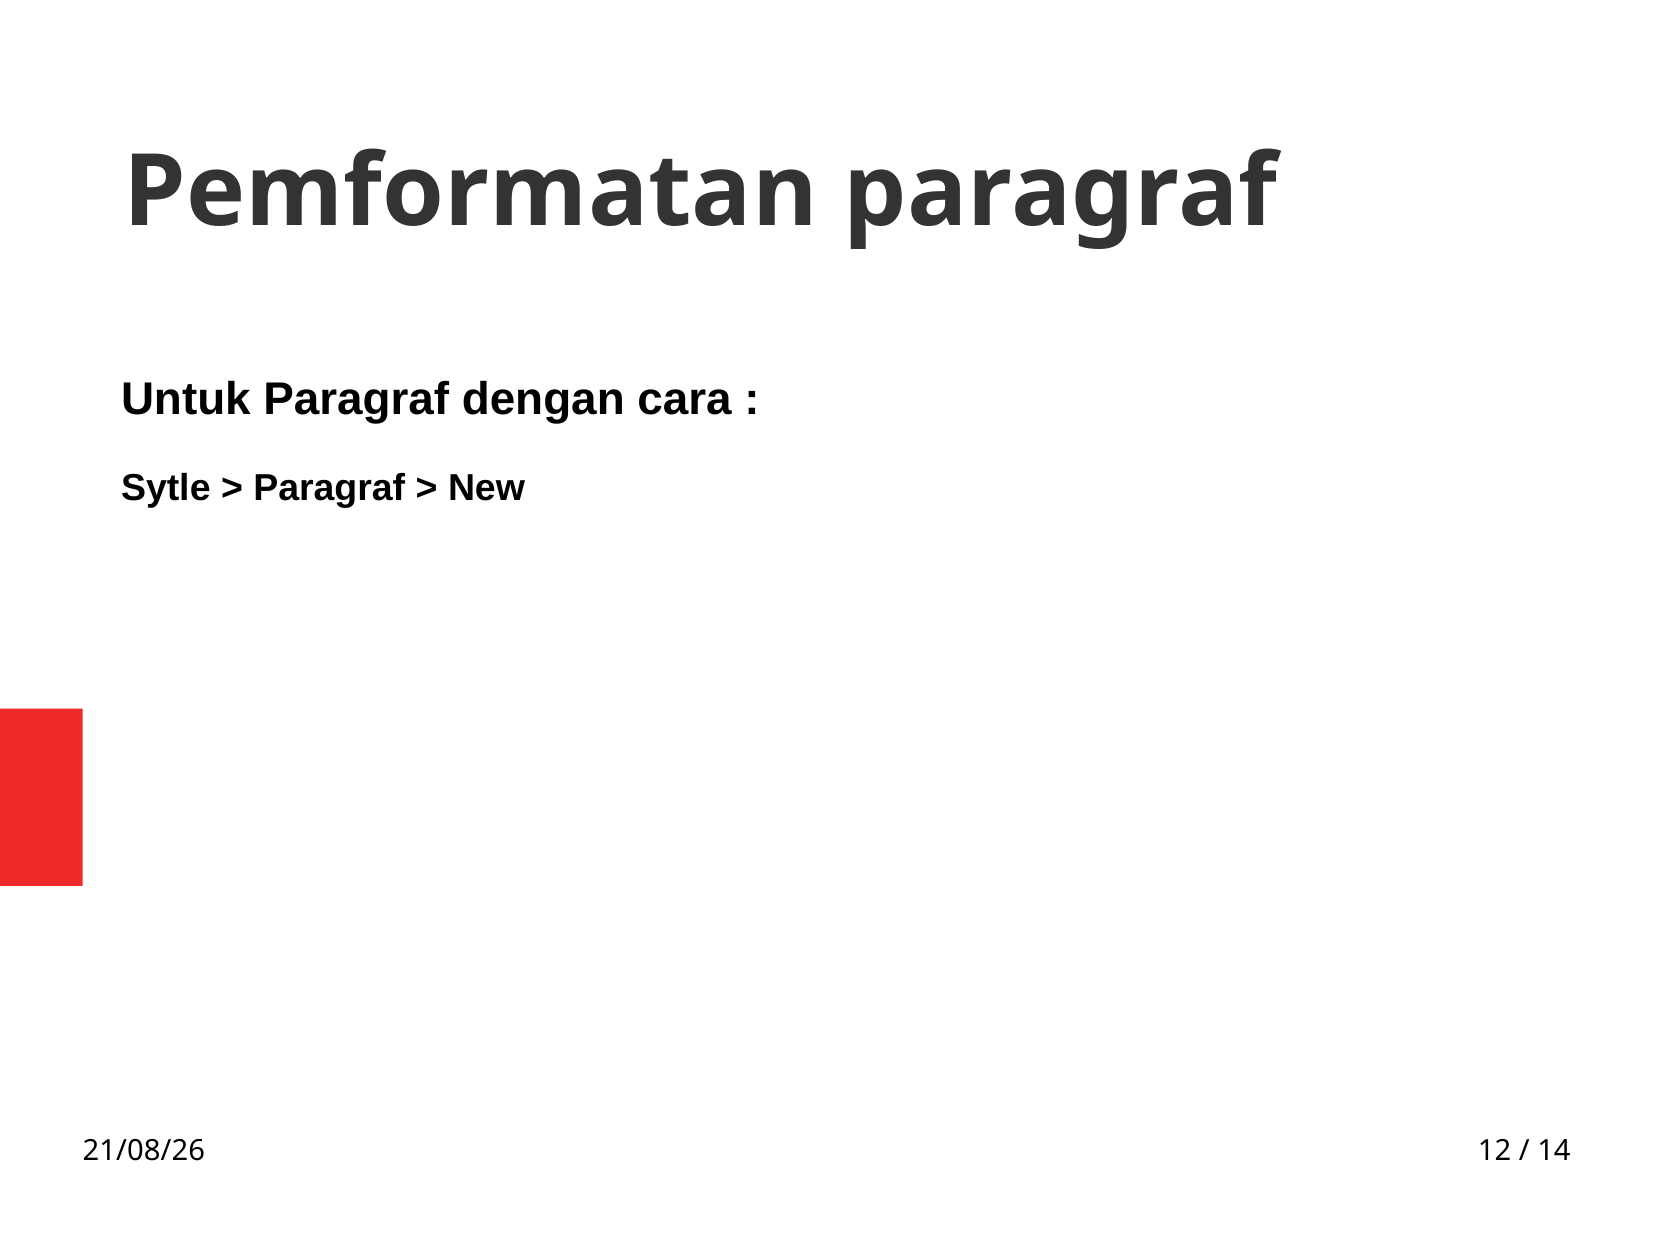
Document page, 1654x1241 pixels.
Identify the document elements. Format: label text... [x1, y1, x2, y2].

text_box Untuk Paragraf dengan cara : Sytle > Paragraf > New [106, 365, 1496, 516]
title Pemformatan paragraf [124, 69, 1630, 303]
